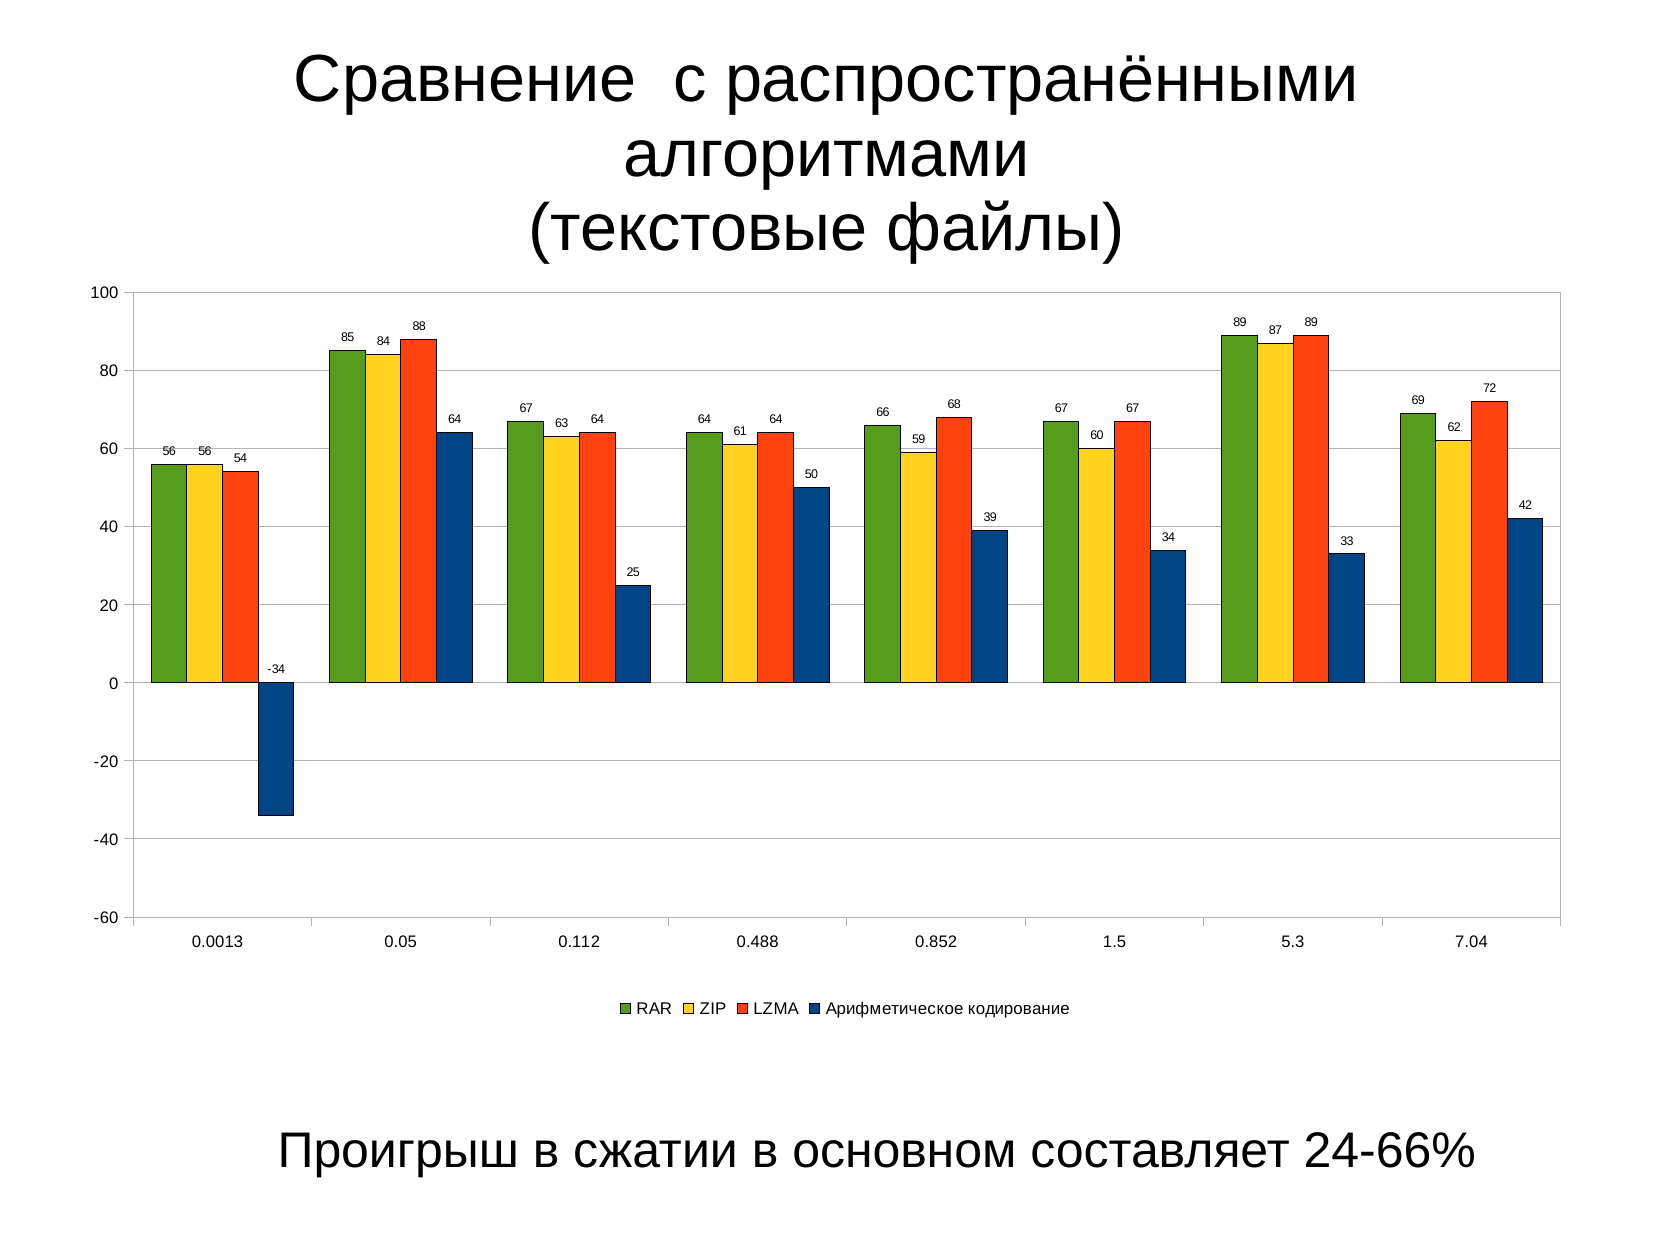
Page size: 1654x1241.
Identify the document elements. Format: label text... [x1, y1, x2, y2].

list Проигрыш в сжатии в основном составляет 24-66% [88, 1122, 1595, 1211]
title Сравнение с распространёнными алгоритмами (текстовые файлы) [82, 40, 1571, 266]
chart [59, 266, 1625, 1097]
